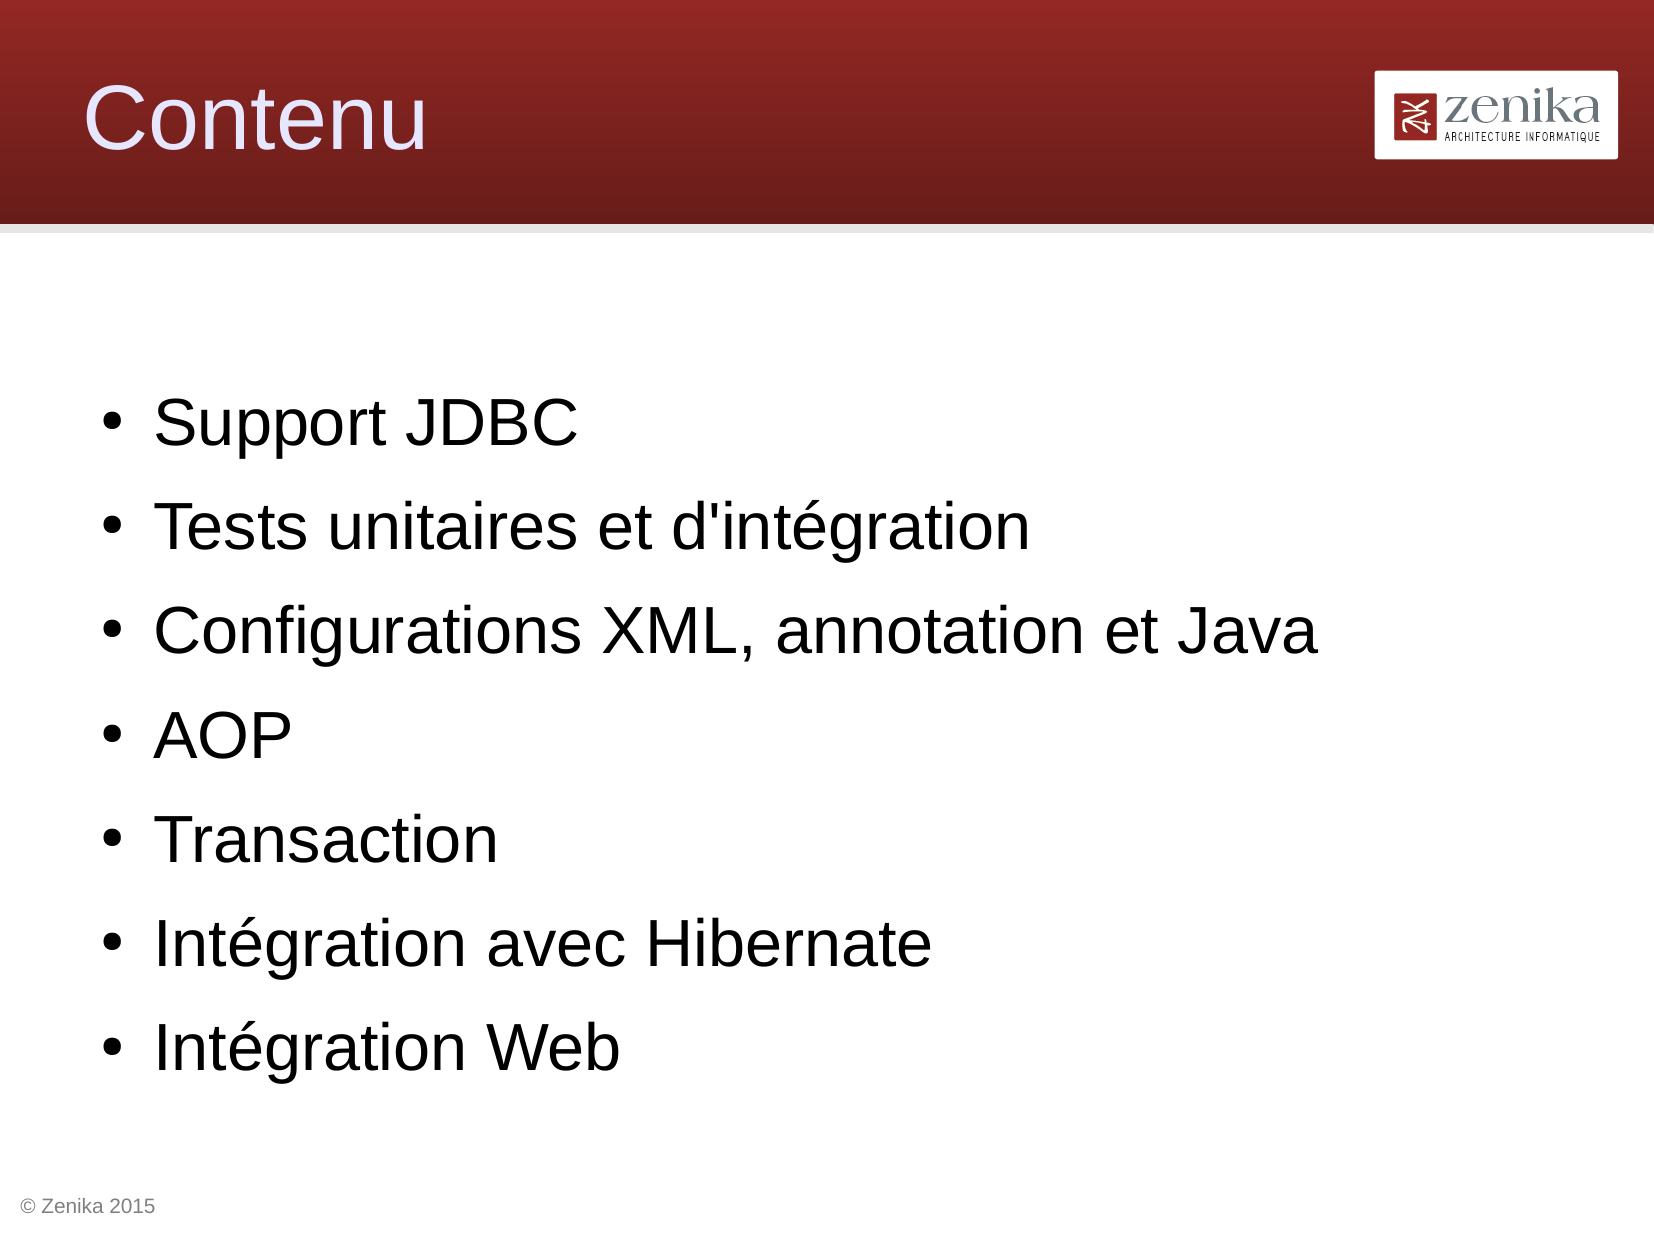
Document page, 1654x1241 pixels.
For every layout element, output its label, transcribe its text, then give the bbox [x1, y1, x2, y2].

title Contenu [82, 13, 1571, 222]
list Support JDBC Tests unitaires et d'intégration Configurations XML, annotation et Java AOP Transaction Intégration avec Hibernate Intégration Web [82, 384, 1538, 1104]
picture [1571, 82, 1600, 149]
